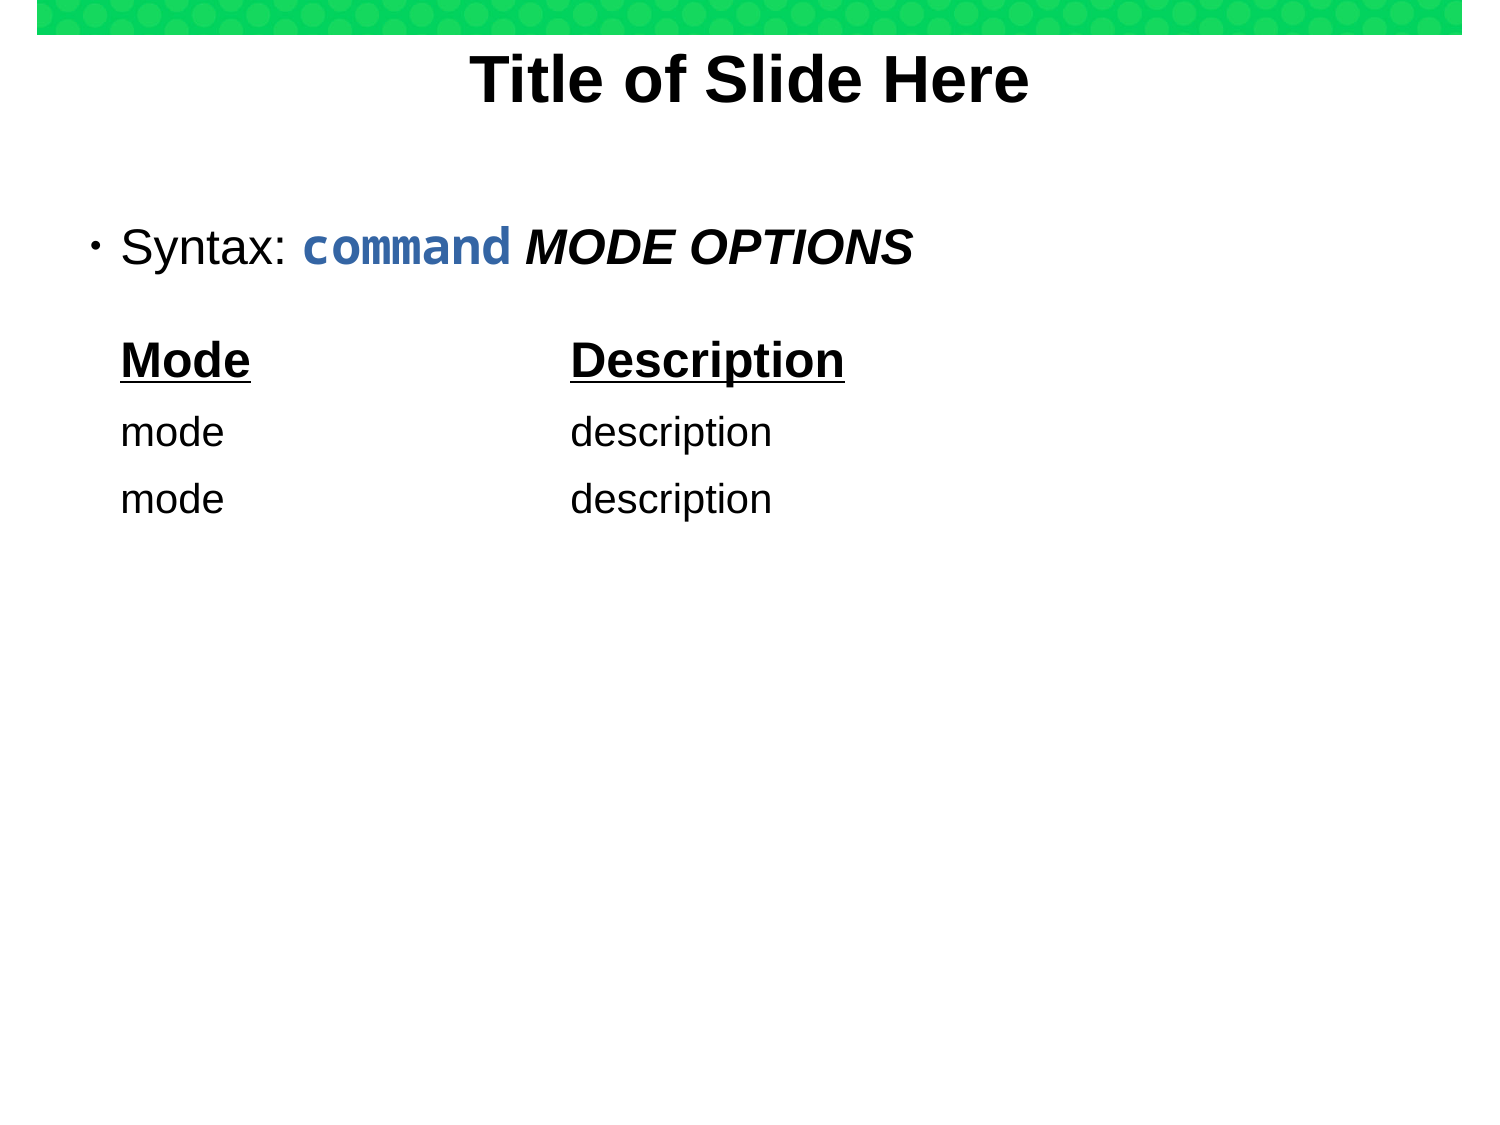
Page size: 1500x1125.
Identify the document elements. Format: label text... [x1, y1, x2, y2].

title Title of Slide Here [36, 41, 1464, 205]
picture [37, 0, 1462, 35]
list Syntax: command MODE OPTIONS Mode Description mode description mode description [90, 207, 1463, 1111]
